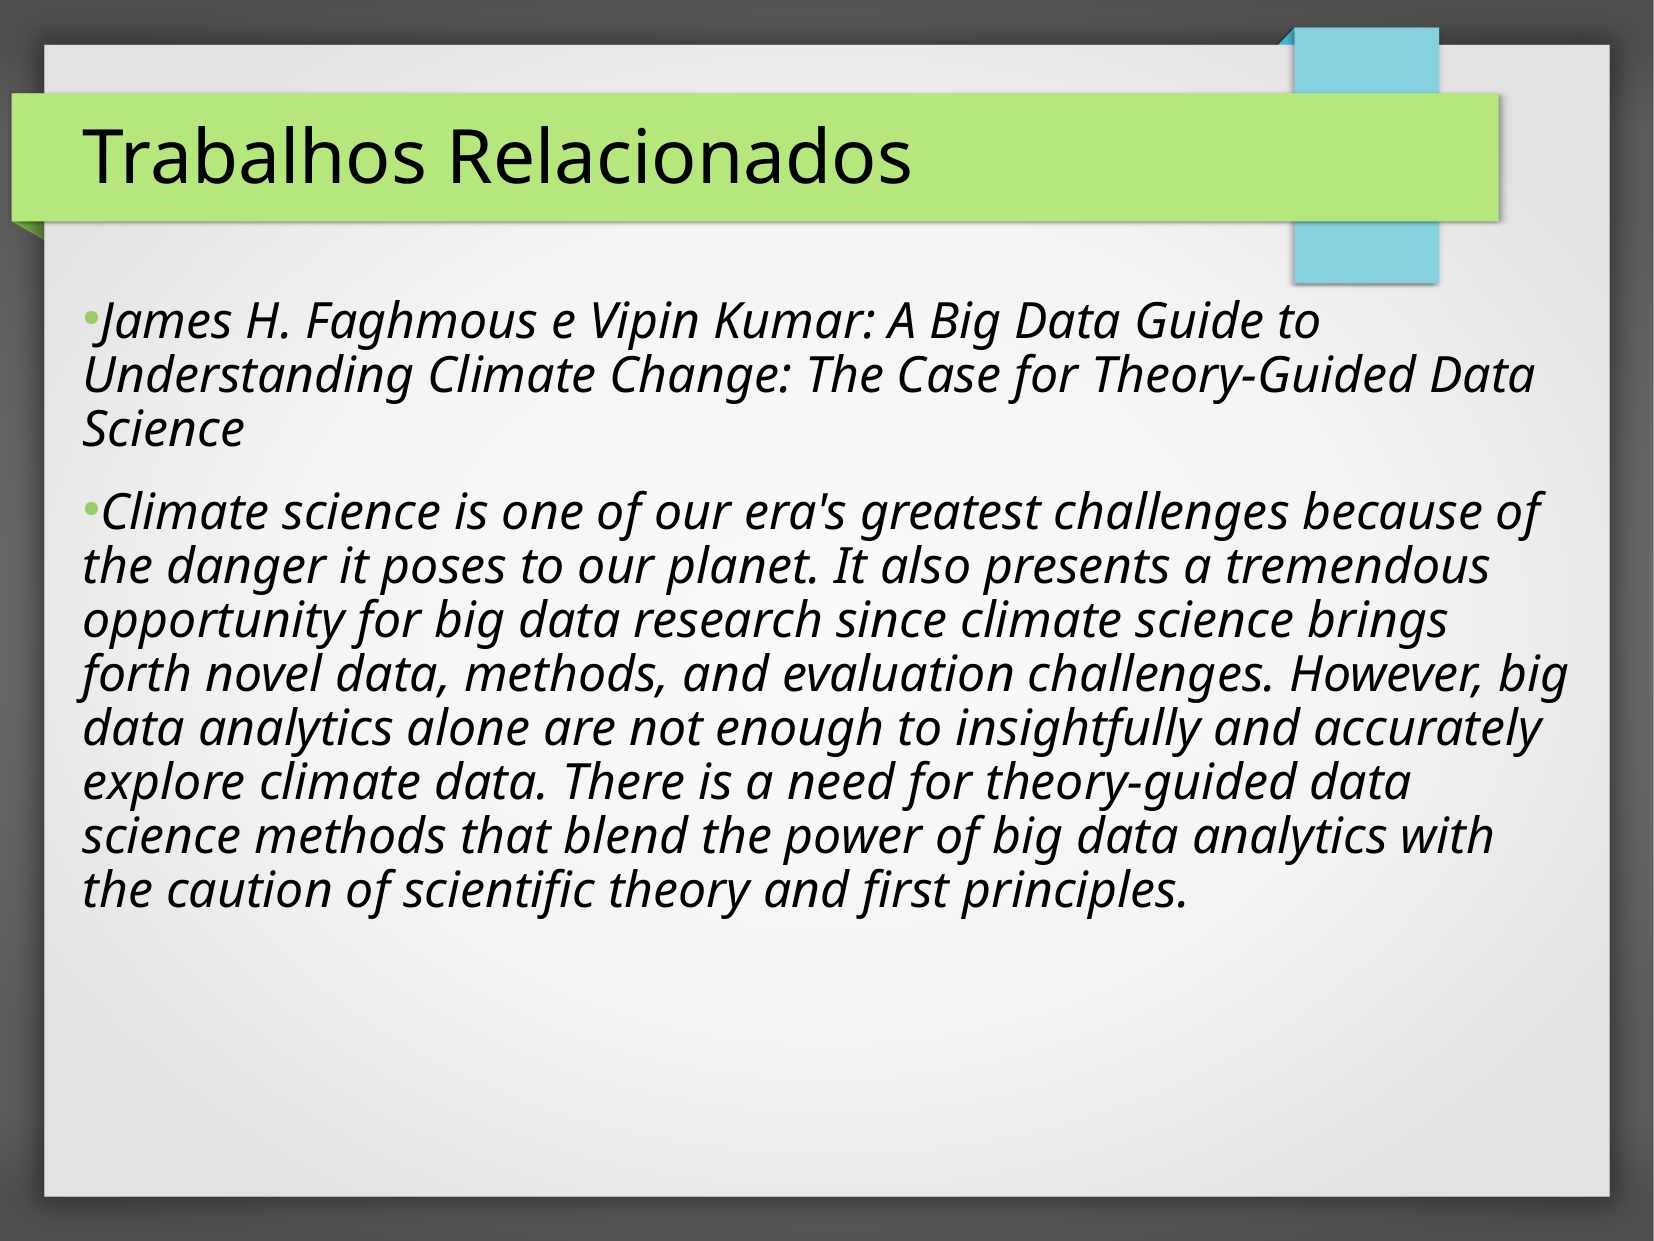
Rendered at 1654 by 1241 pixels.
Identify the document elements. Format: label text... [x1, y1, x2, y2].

title Trabalhos Relacionados [82, 94, 1264, 213]
list James H. Faghmous e Vipin Kumar: A Big Data Guide to Understanding Climate Change: The Case for Theory-Guided Data Science Climate science is one of our era's greatest challenges because of the danger it poses to our planet. It also presents a tremendous opportunity for big data research since climate science brings forth novel data, methods, and evaluation challenges. However, big data analytics alone are not enough to insightfully and accurately explore climate data. There is a need for theory-guided data science methods that blend the power of big data analytics with the caution of scientific theory and first principles. [82, 295, 1571, 1015]
